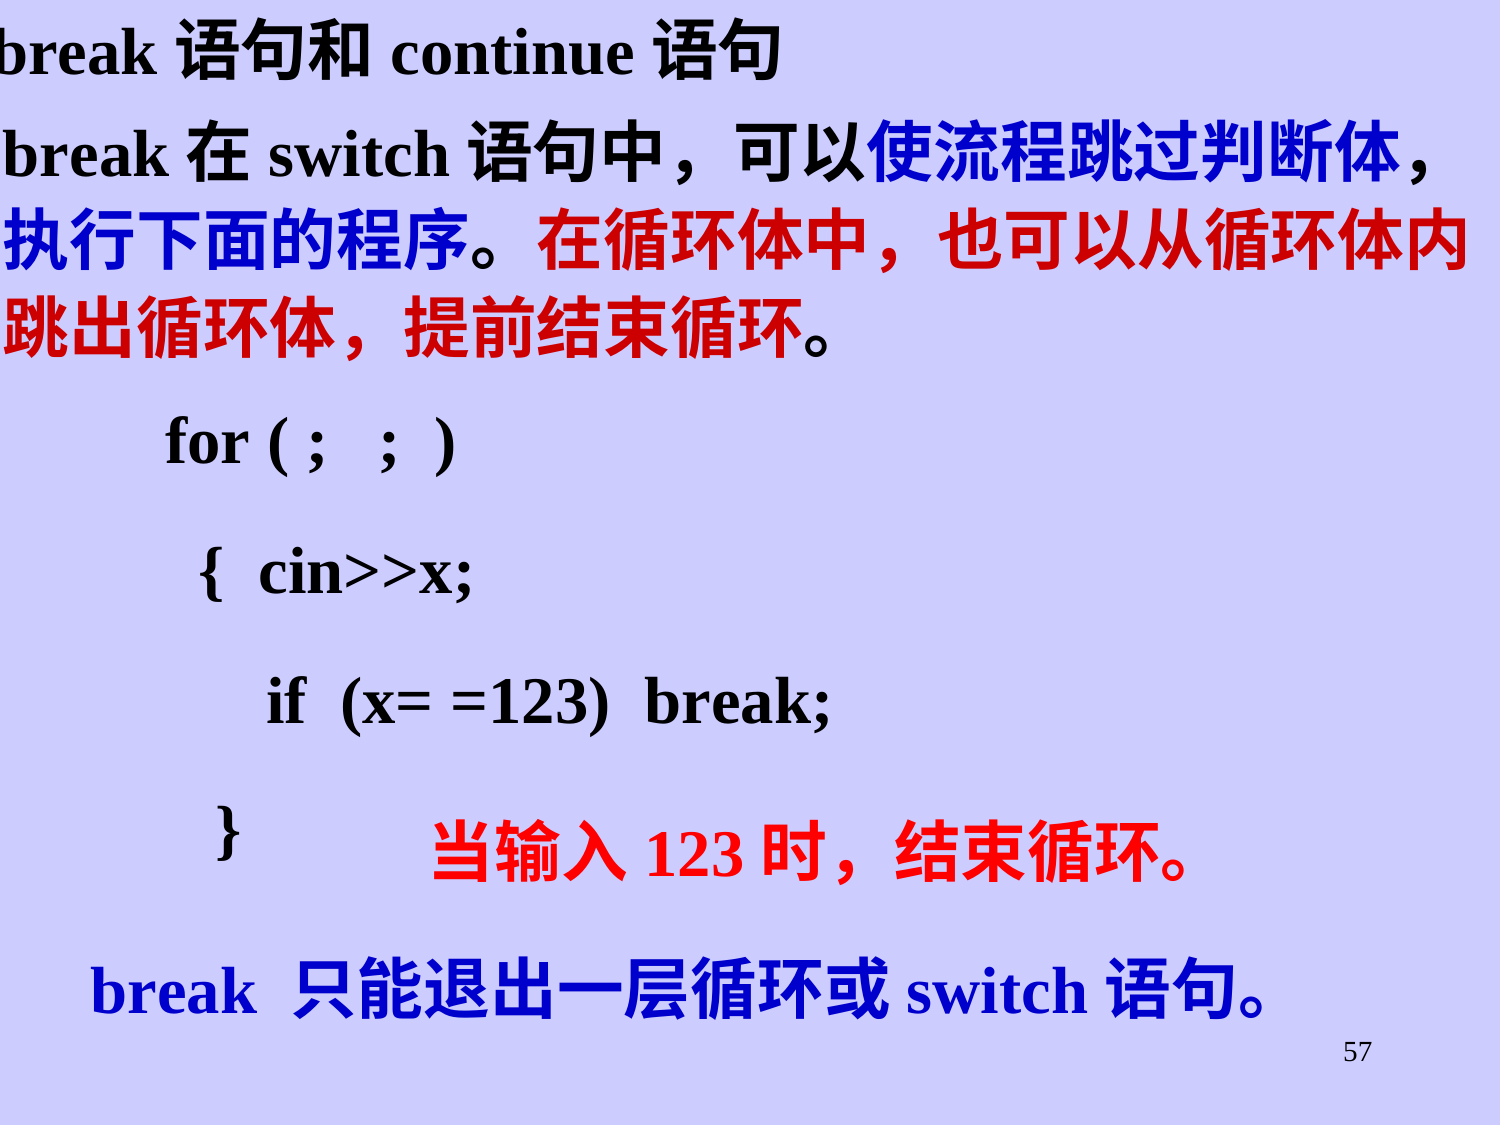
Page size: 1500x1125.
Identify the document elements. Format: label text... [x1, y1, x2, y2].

text_box for ( ; ; ) { cin>>x; if (x= =123) break; } [162, 387, 1201, 868]
text_box break在switch语句中，可以使流程跳过判断体，执行下面的程序。在循环体中，也可以从循环体内跳出循环体，提前结束循环。 [0, 99, 1500, 368]
text_box <编号> [1074, 1025, 1388, 1101]
text_box break语句和continue语句 [0, 0, 800, 96]
text_box break 只能退出一层循环或switch语句。 [87, 937, 1341, 1030]
text_box 当输入123时，结束循环。 [425, 800, 1341, 892]
